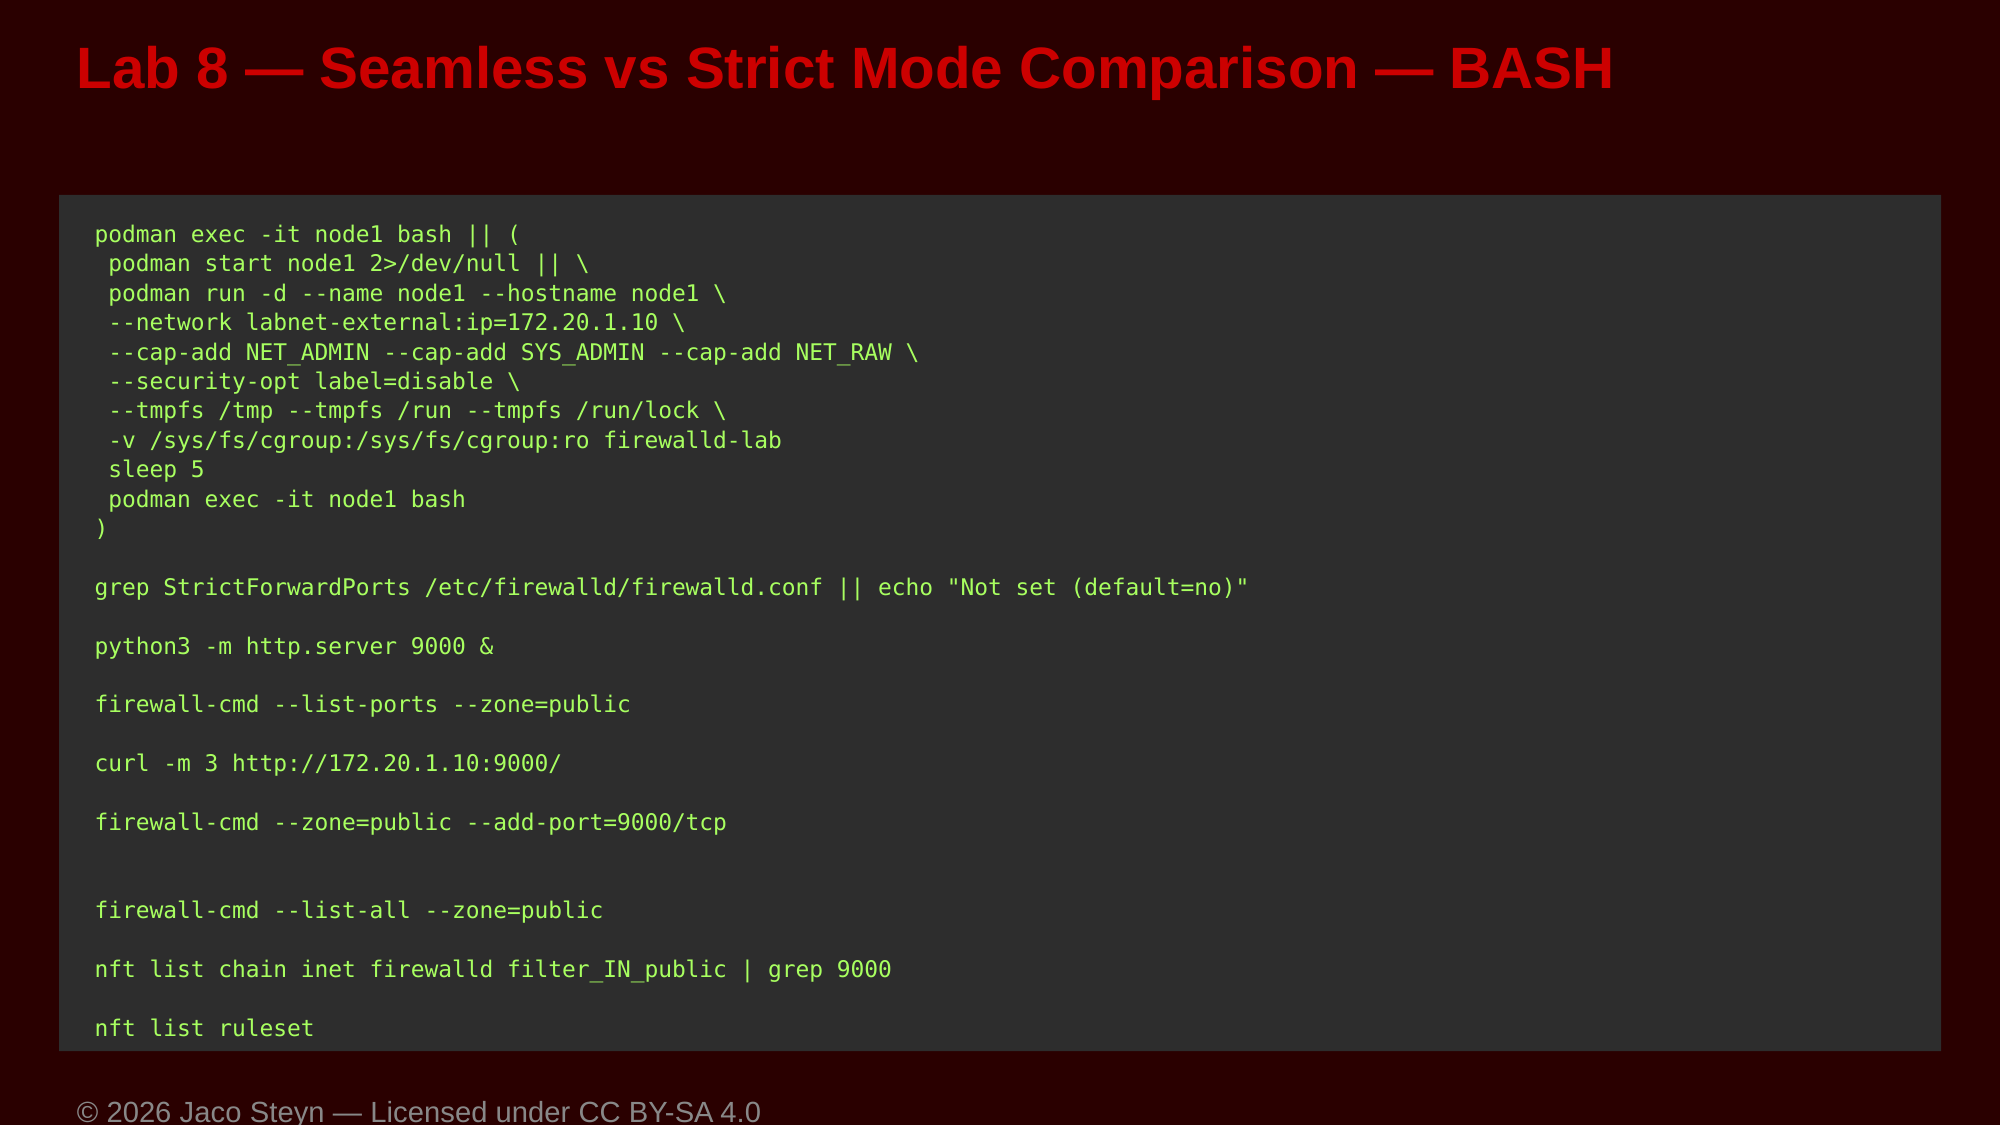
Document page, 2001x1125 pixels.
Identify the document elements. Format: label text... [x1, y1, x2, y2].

text_box © 2026 Jaco Steyn — Licensed under CC BY-SA 4.0 [59, 1083, 1942, 1120]
text_box podman exec -it node1 bash || ( podman start node1 2>/dev/null || \ podman run -d --name node1 --hostname node1 \ --network labnet-external:ip=172.20.1.10 \ --cap-add NET_ADMIN --cap-add SYS_ADMIN --cap-add NET_RAW \ --security-opt label=disable \ --tmpfs /tmp --tmpfs /run --tmpfs /run/lock \ -v /sys/fs/cgroup:/sys/fs/cgroup:ro firewalld-lab sleep 5 podman exec -it node1 bash ) grep StrictForwardPorts /etc/firewalld/firewalld.conf || echo "Not set (default=no)" python3 -m http.server 9000 & firewall-cmd --list-ports --zone=public curl -m 3 http://172.20.1.10:9000/ firewall-cmd --zone=public --add-port=9000/tcp firewall-cmd --list-all --zone=public nft list chain inet firewalld filter_IN_public | grep 9000 nft list ruleset [59, 194, 1942, 1052]
text_box Lab 8 — Seamless vs Strict Mode Comparison — BASH [59, 23, 1942, 178]
